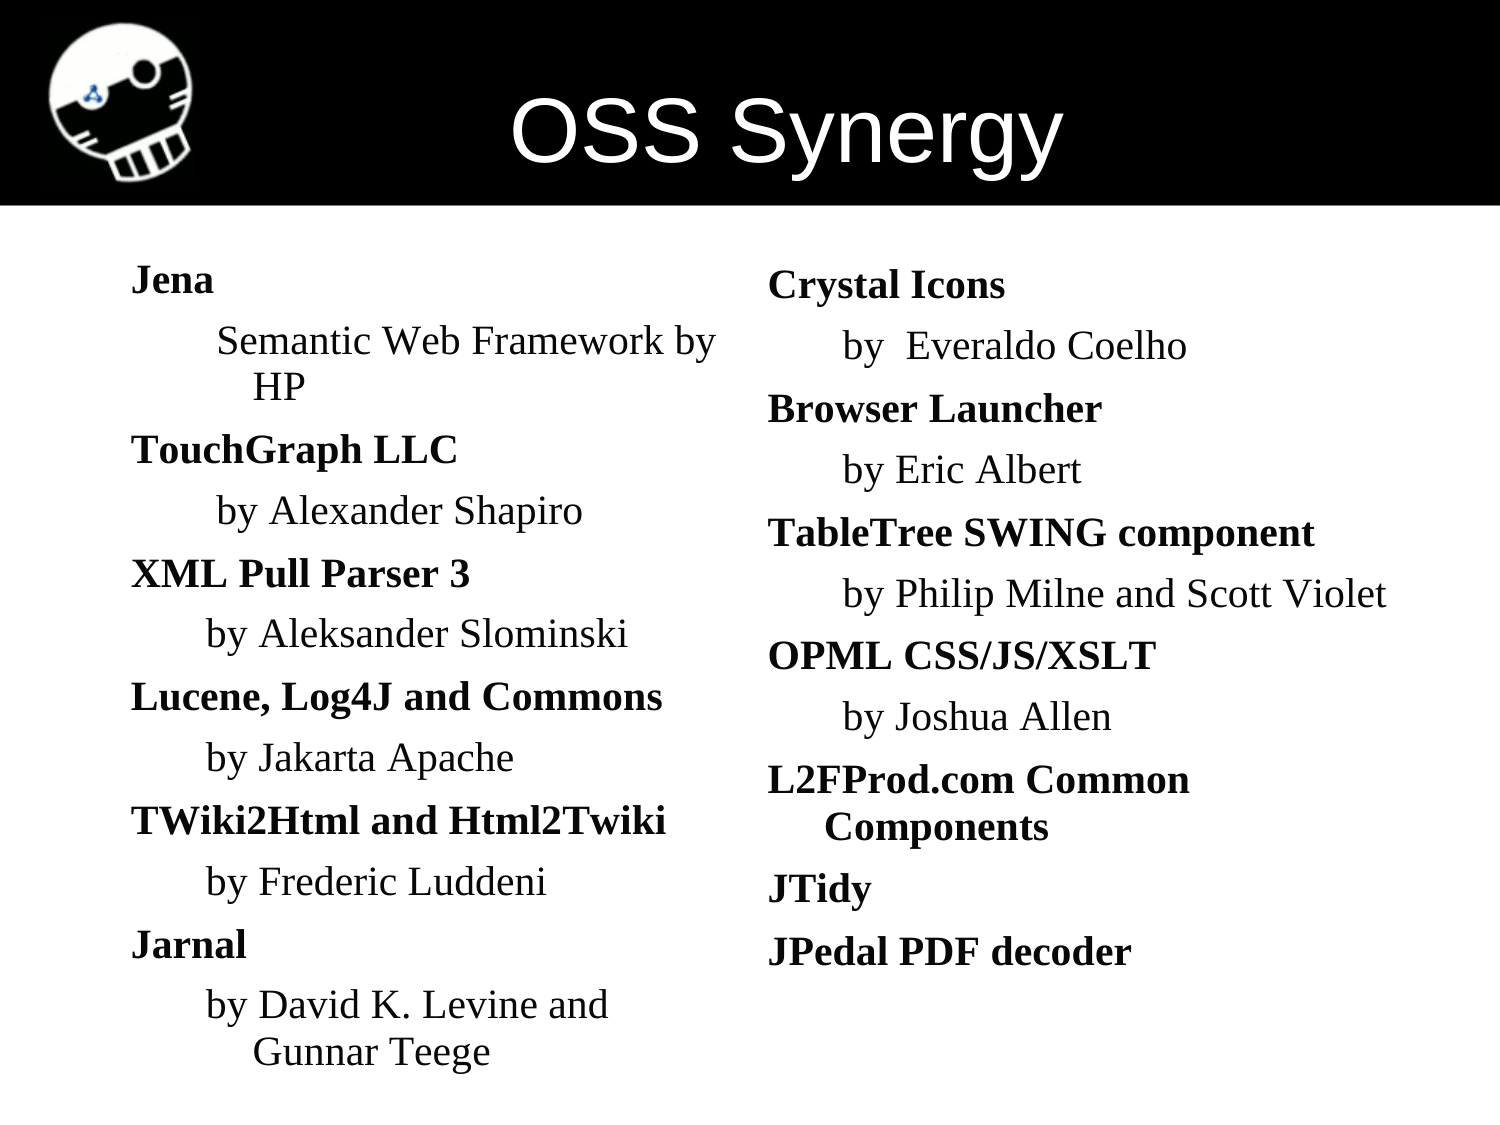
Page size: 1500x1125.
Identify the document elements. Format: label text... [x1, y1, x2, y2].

list Jena Semantic Web Framework by HP TouchGraph LLC by Alexander Shapiro XML Pull Parser 3 by Aleksander Slominski Lucene, Log4J and Commons by Jakarta Apache TWiki2Html and Html2Twiki by Frederic Luddeni Jarnal by David K. Levine and Gunnar Teege [116, 248, 739, 1095]
list Crystal Icons by Everaldo Coelho Browser Launcher by Eric Albert TableTree SWING component by Philip Milne and Scott Violet OPML CSS/JS/XSLT by Joshua Allen L2FProd.com Common Components JTidy JPedal PDF decoder [767, 261, 1390, 1033]
title OSS Synergy [150, 6, 1426, 257]
picture [0, 0, 1500, 1125]
